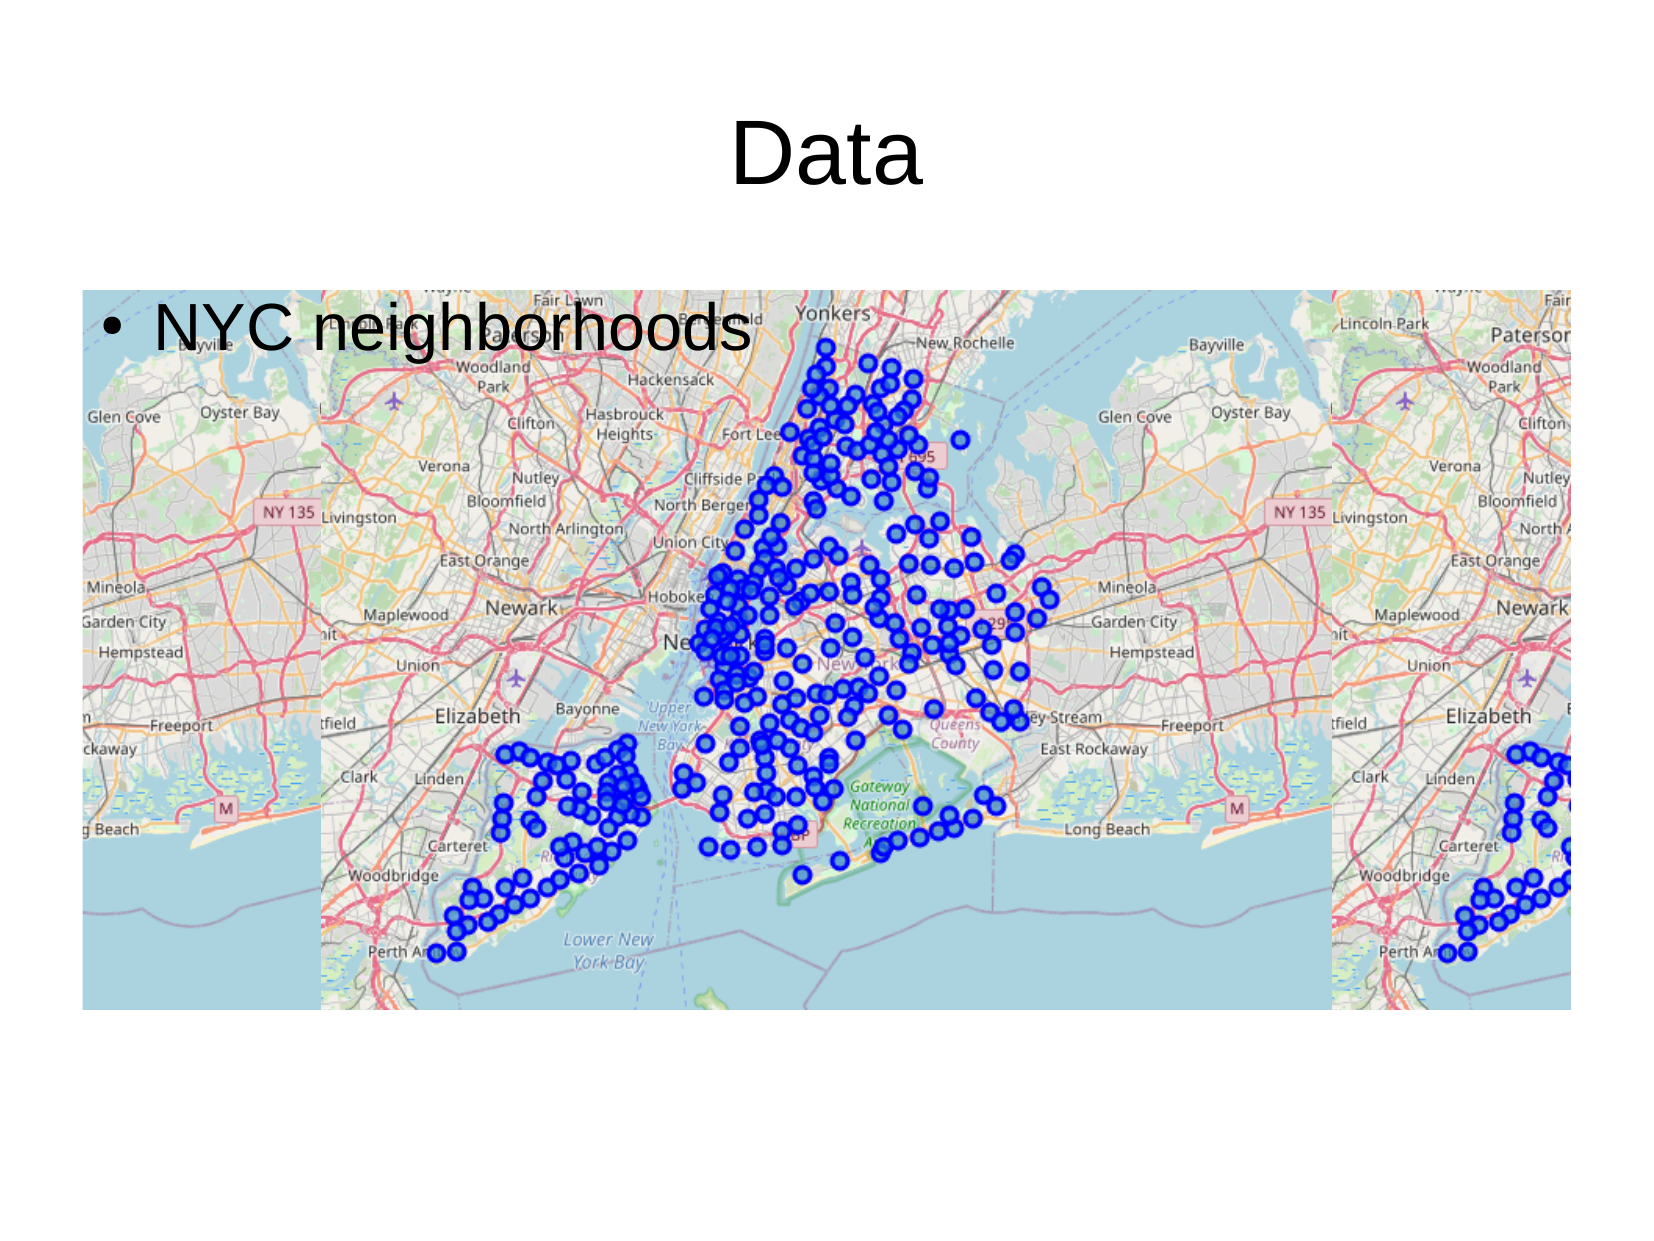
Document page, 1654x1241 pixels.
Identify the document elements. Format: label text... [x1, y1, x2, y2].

list NYC neighborhoods [82, 290, 1571, 1010]
title Data [82, 49, 1571, 257]
